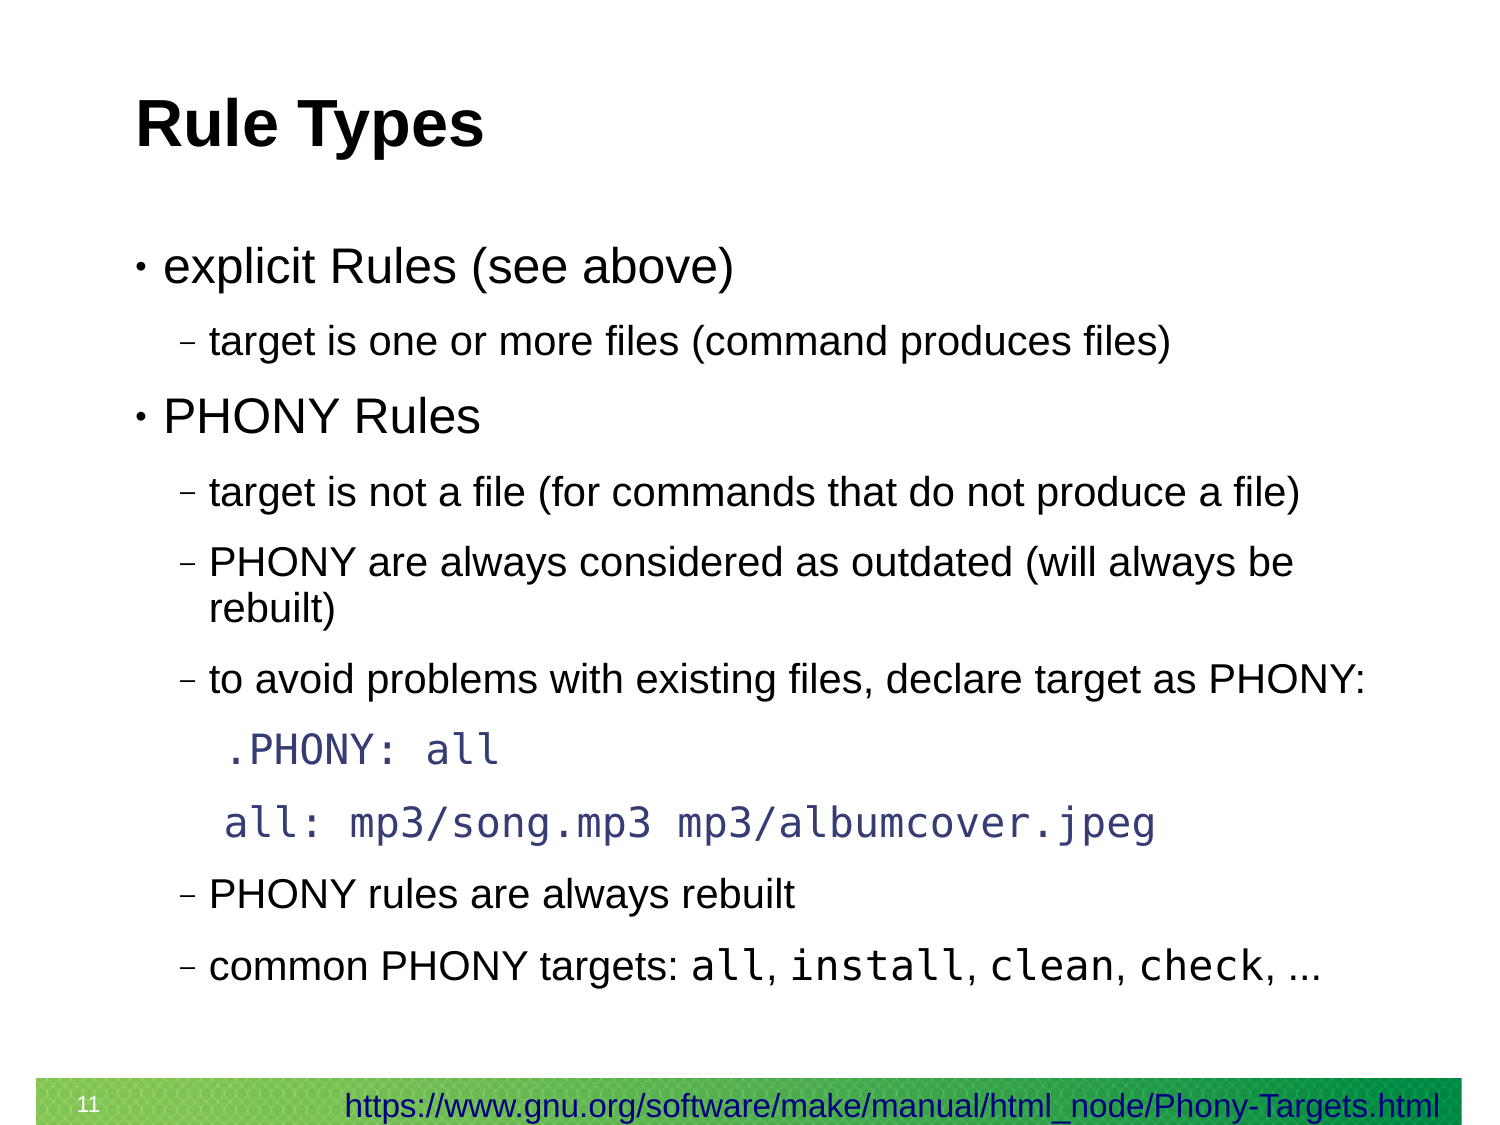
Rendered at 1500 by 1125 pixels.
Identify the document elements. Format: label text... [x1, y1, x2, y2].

title Rule Types [135, 41, 1372, 204]
picture [36, 1078, 1462, 1125]
list explicit Rules (see above) target is one or more files (command produces files) PHONY Rules target is not a file (for commands that do not produce a file) PHONY are always considered as outdated (will always be rebuilt) to avoid problems with existing files, declare target as PHONY: .PHONY: all all: mp3/song.mp3 mp3/albumcover.jpeg PHONY rules are always rebuilt common PHONY targets: all, install, clean, check, ... [135, 238, 1372, 982]
text_box https://www.gnu.org/software/make/manual/html_node/Phony-Targets.html [330, 1080, 1457, 1125]
